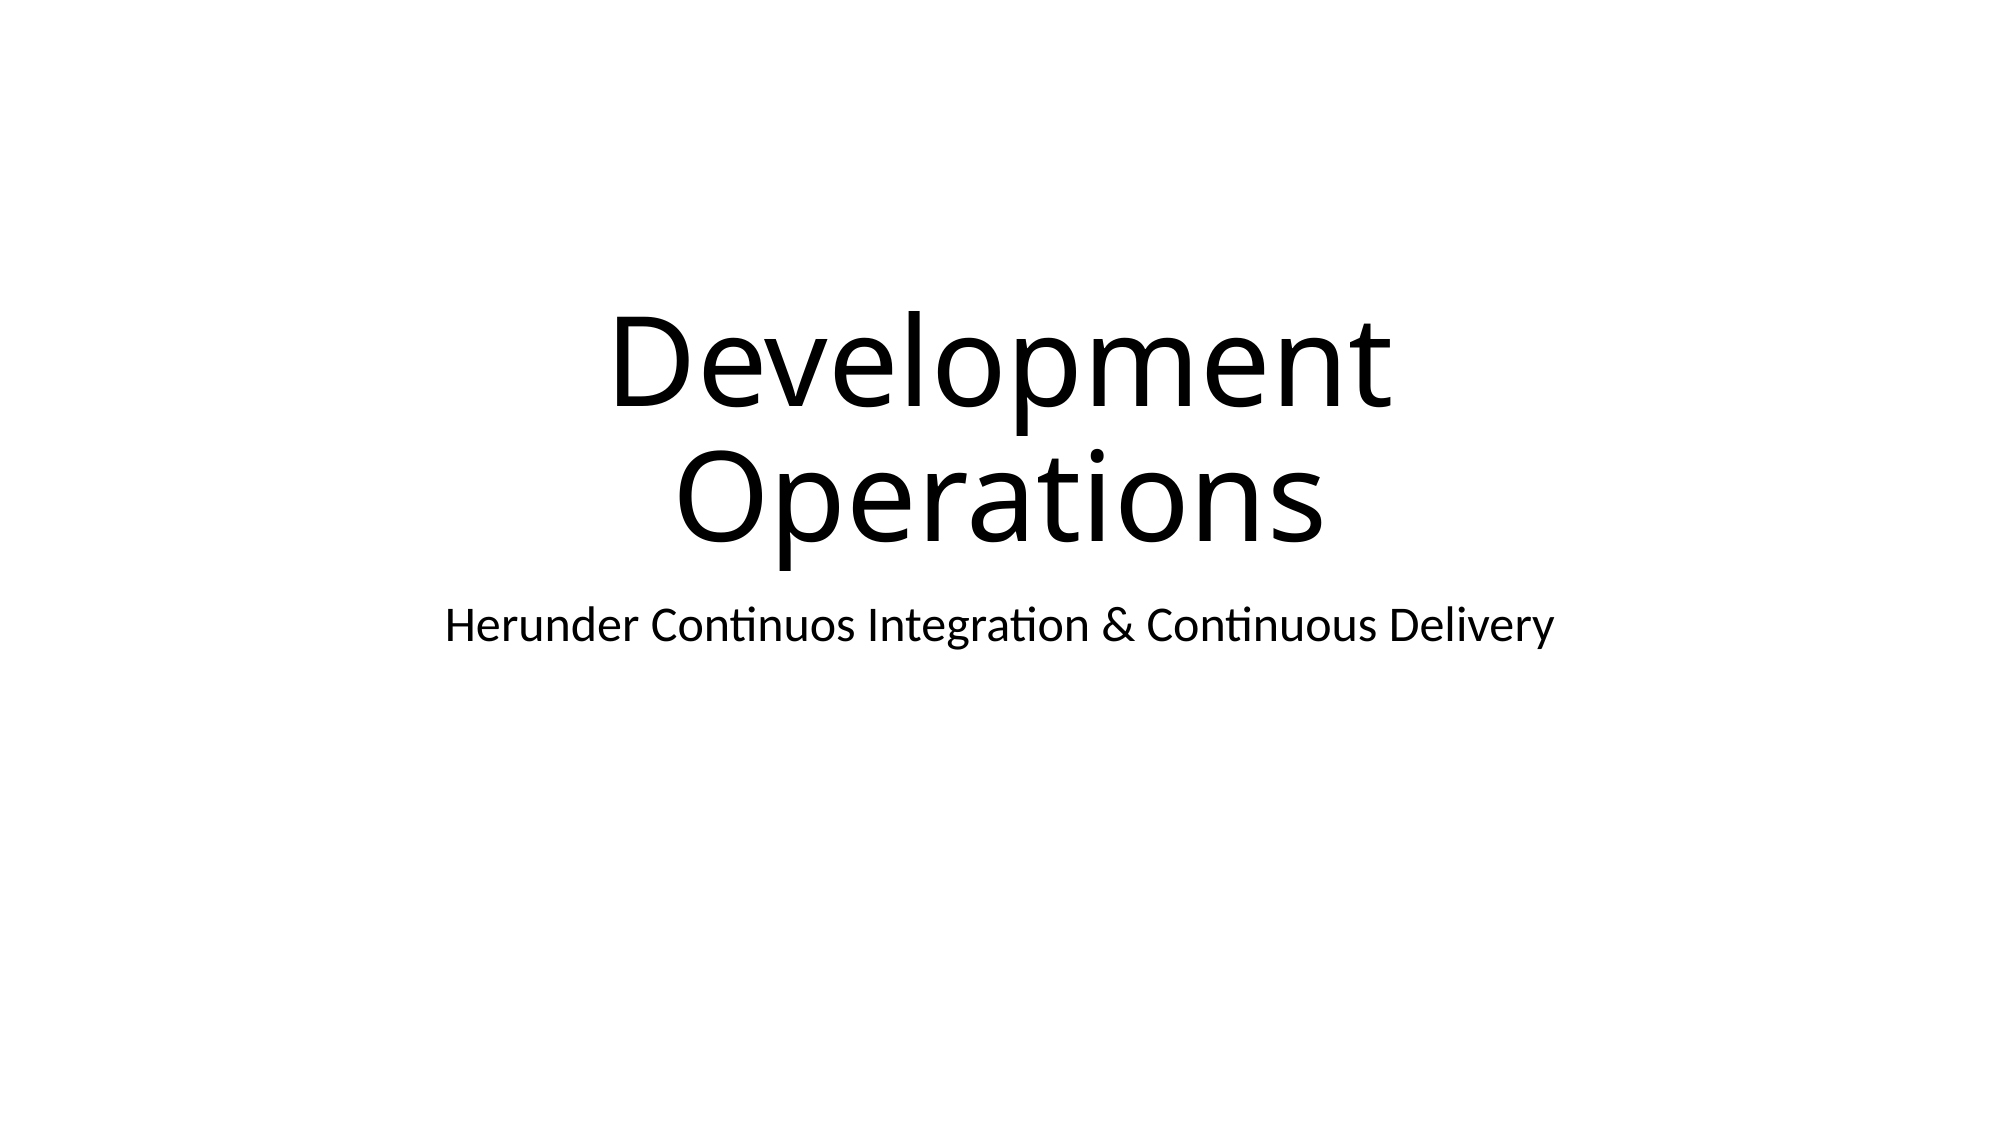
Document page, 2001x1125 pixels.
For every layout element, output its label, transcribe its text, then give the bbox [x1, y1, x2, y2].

subtitle Herunder Continuos Integration & Continuous Delivery [249, 590, 1750, 863]
title Development Operations [249, 184, 1750, 576]
